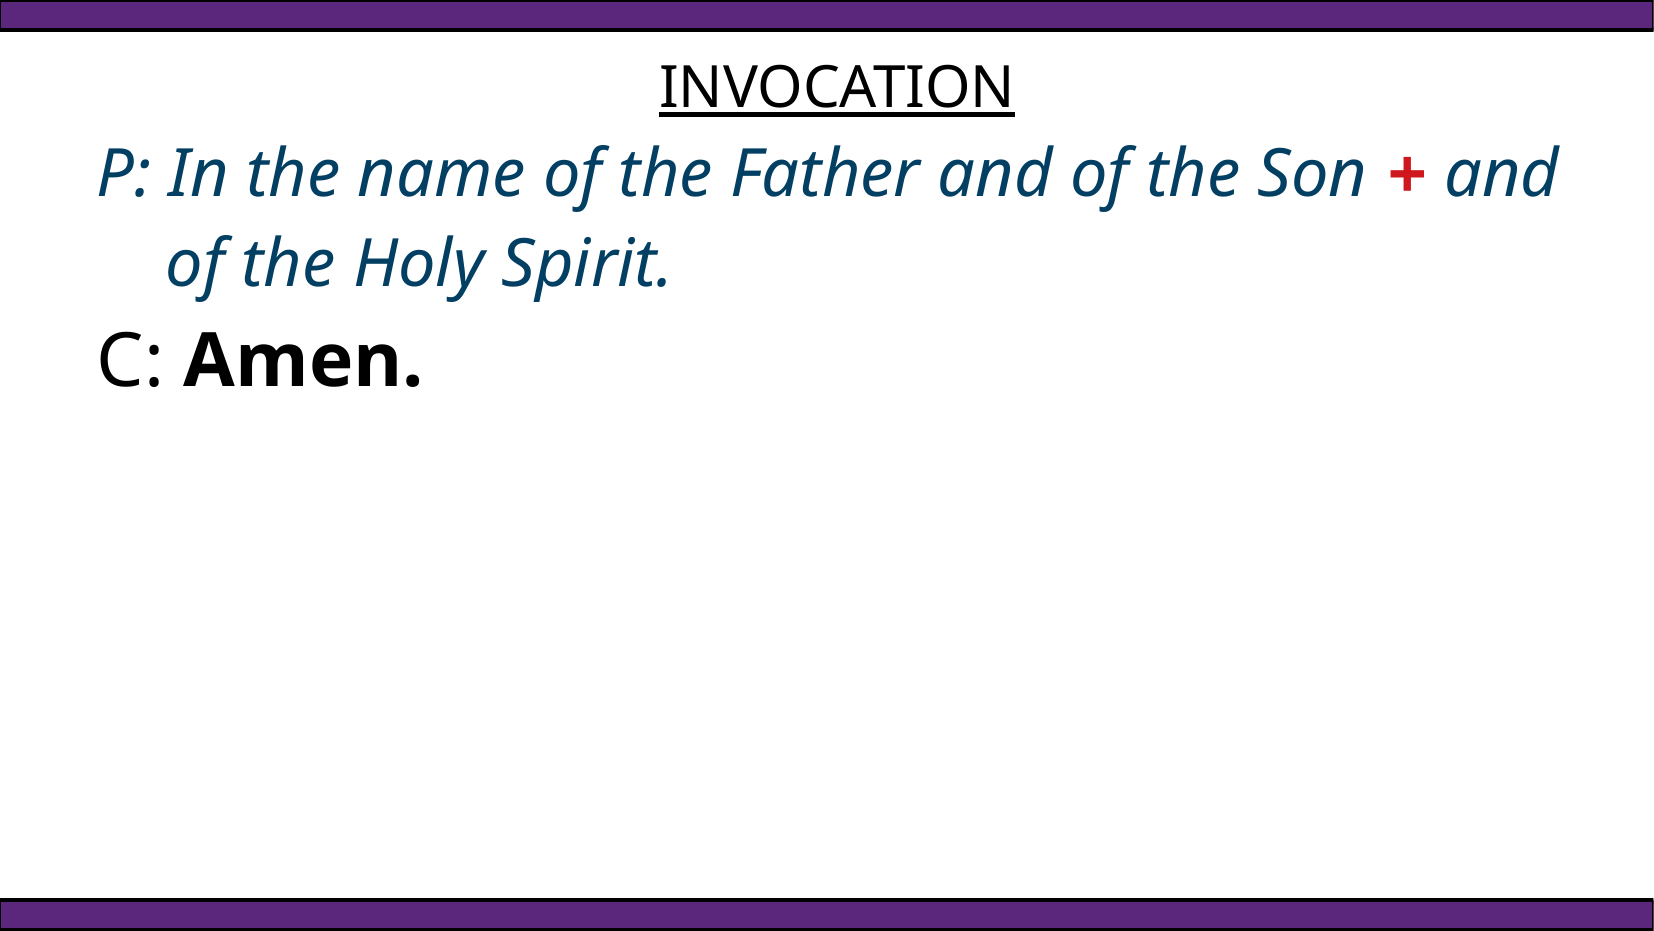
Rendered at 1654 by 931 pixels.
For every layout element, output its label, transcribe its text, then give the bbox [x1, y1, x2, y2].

text_box INVOCATION P: In the name of the Father and of the Son + and of the Holy Spirit. C: Amen. [82, 38, 1593, 422]
text_box [0, 900, 1654, 931]
text_box [0, 0, 1654, 31]
picture [0, 31, 1654, 900]
